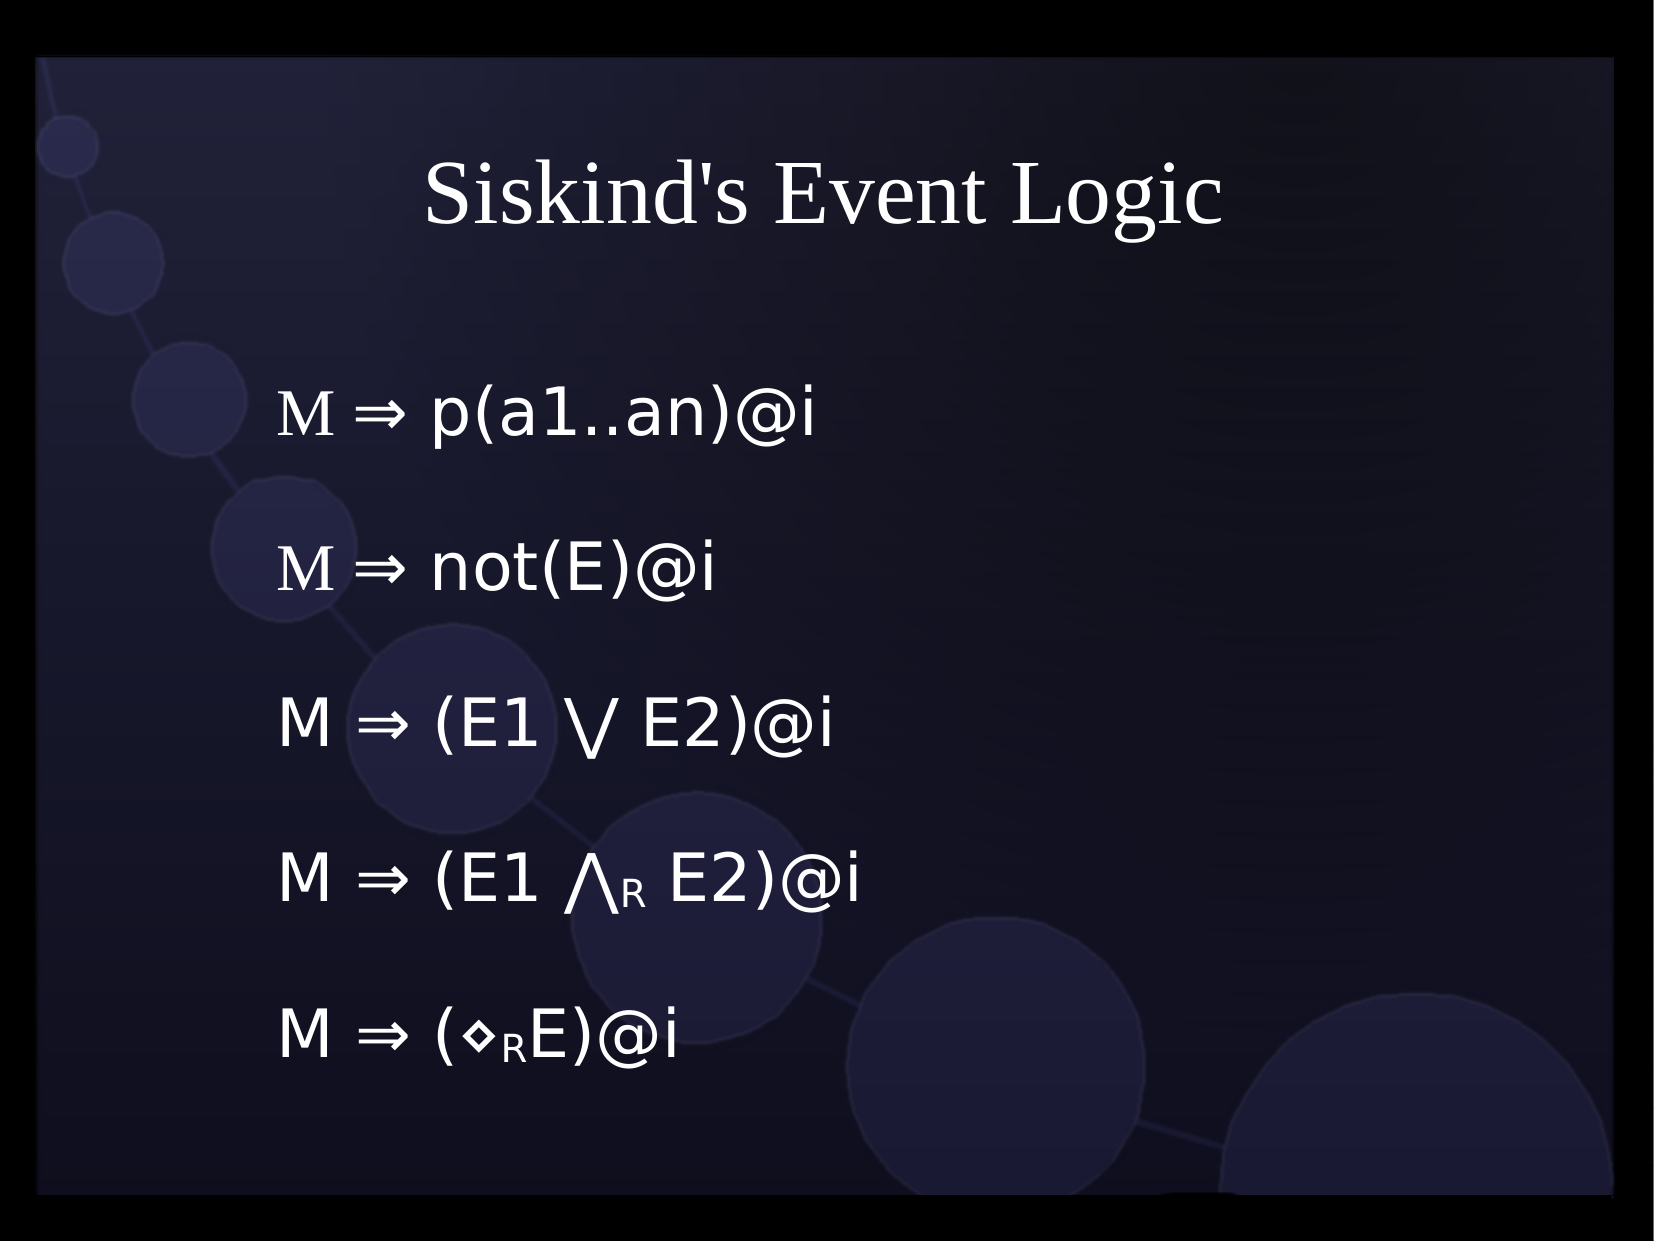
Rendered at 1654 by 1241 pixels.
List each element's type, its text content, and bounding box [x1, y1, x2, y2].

picture [0, 0, 1654, 1241]
subtitle M ⇒ p(a1..an)@i M ⇒ not(E)@i M ⇒ (E1 ⋁ E2)@i M ⇒ (E1 ⋀R E2)@i M ⇒ (⋄RE)@i [241, 349, 1654, 1171]
picture [34, 57, 1615, 1195]
title Siskind's Event Logic [118, 88, 1531, 296]
